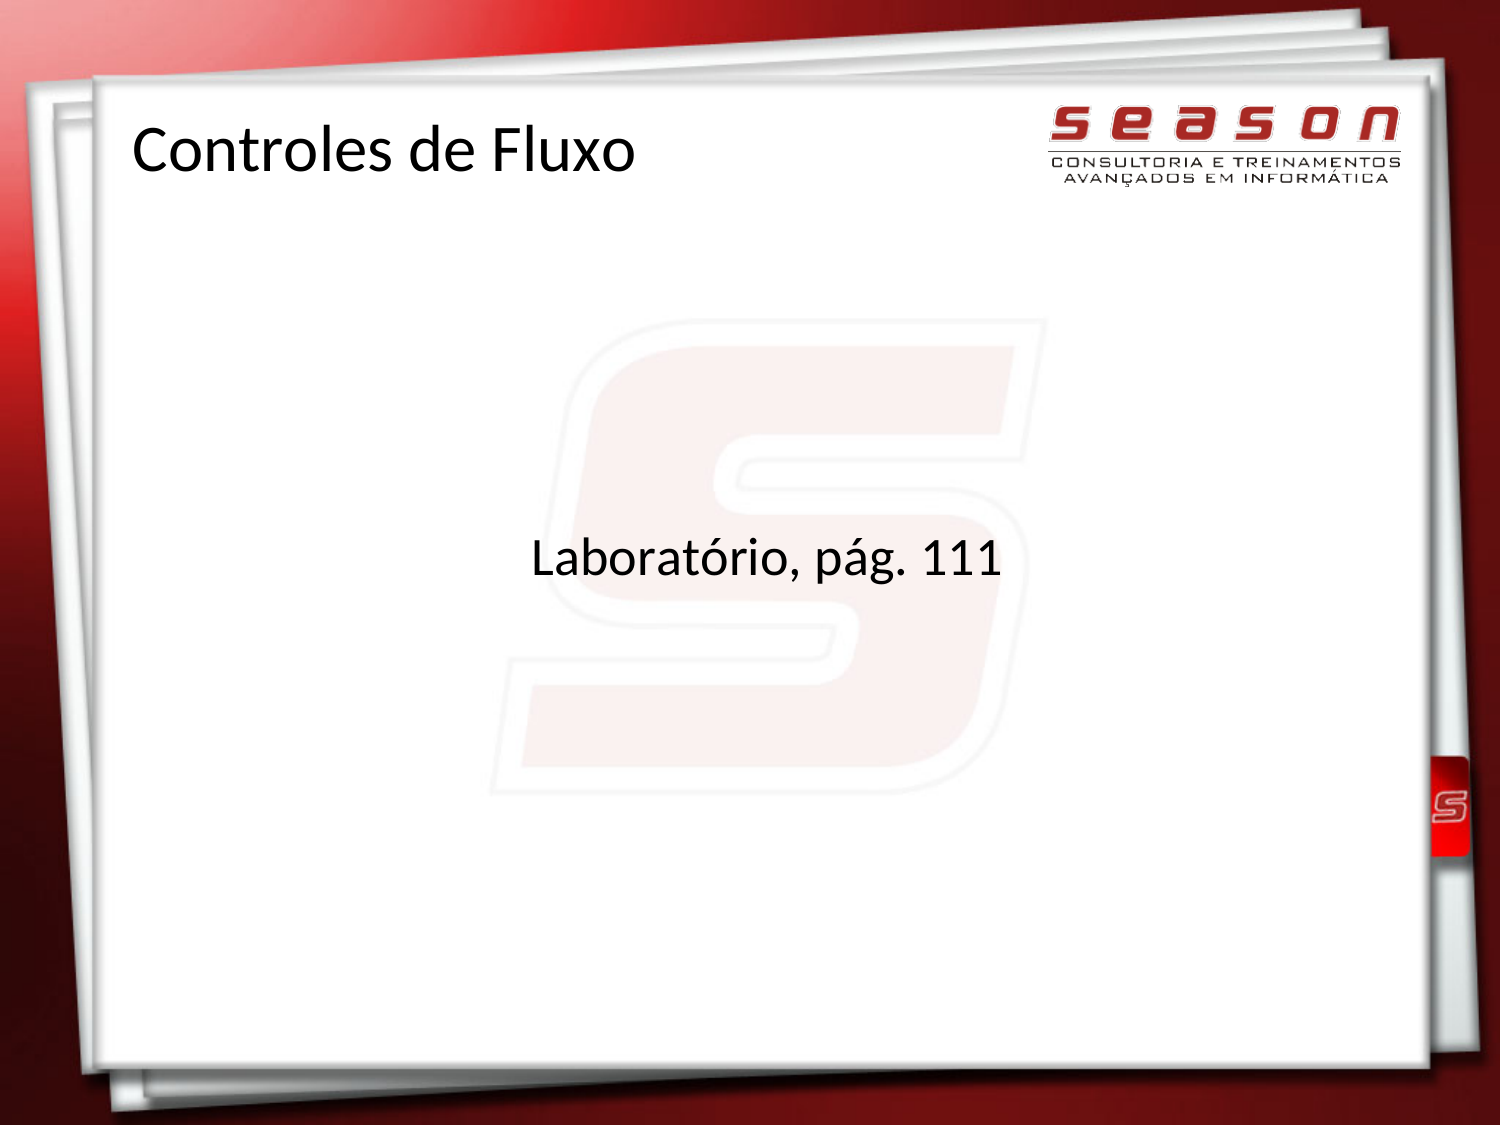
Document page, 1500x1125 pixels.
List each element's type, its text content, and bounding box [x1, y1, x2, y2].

picture [0, 0, 1500, 1125]
title Controles de Fluxo [118, 33, 1394, 257]
text_box Laboratório, pág. 111 [207, 387, 1328, 721]
